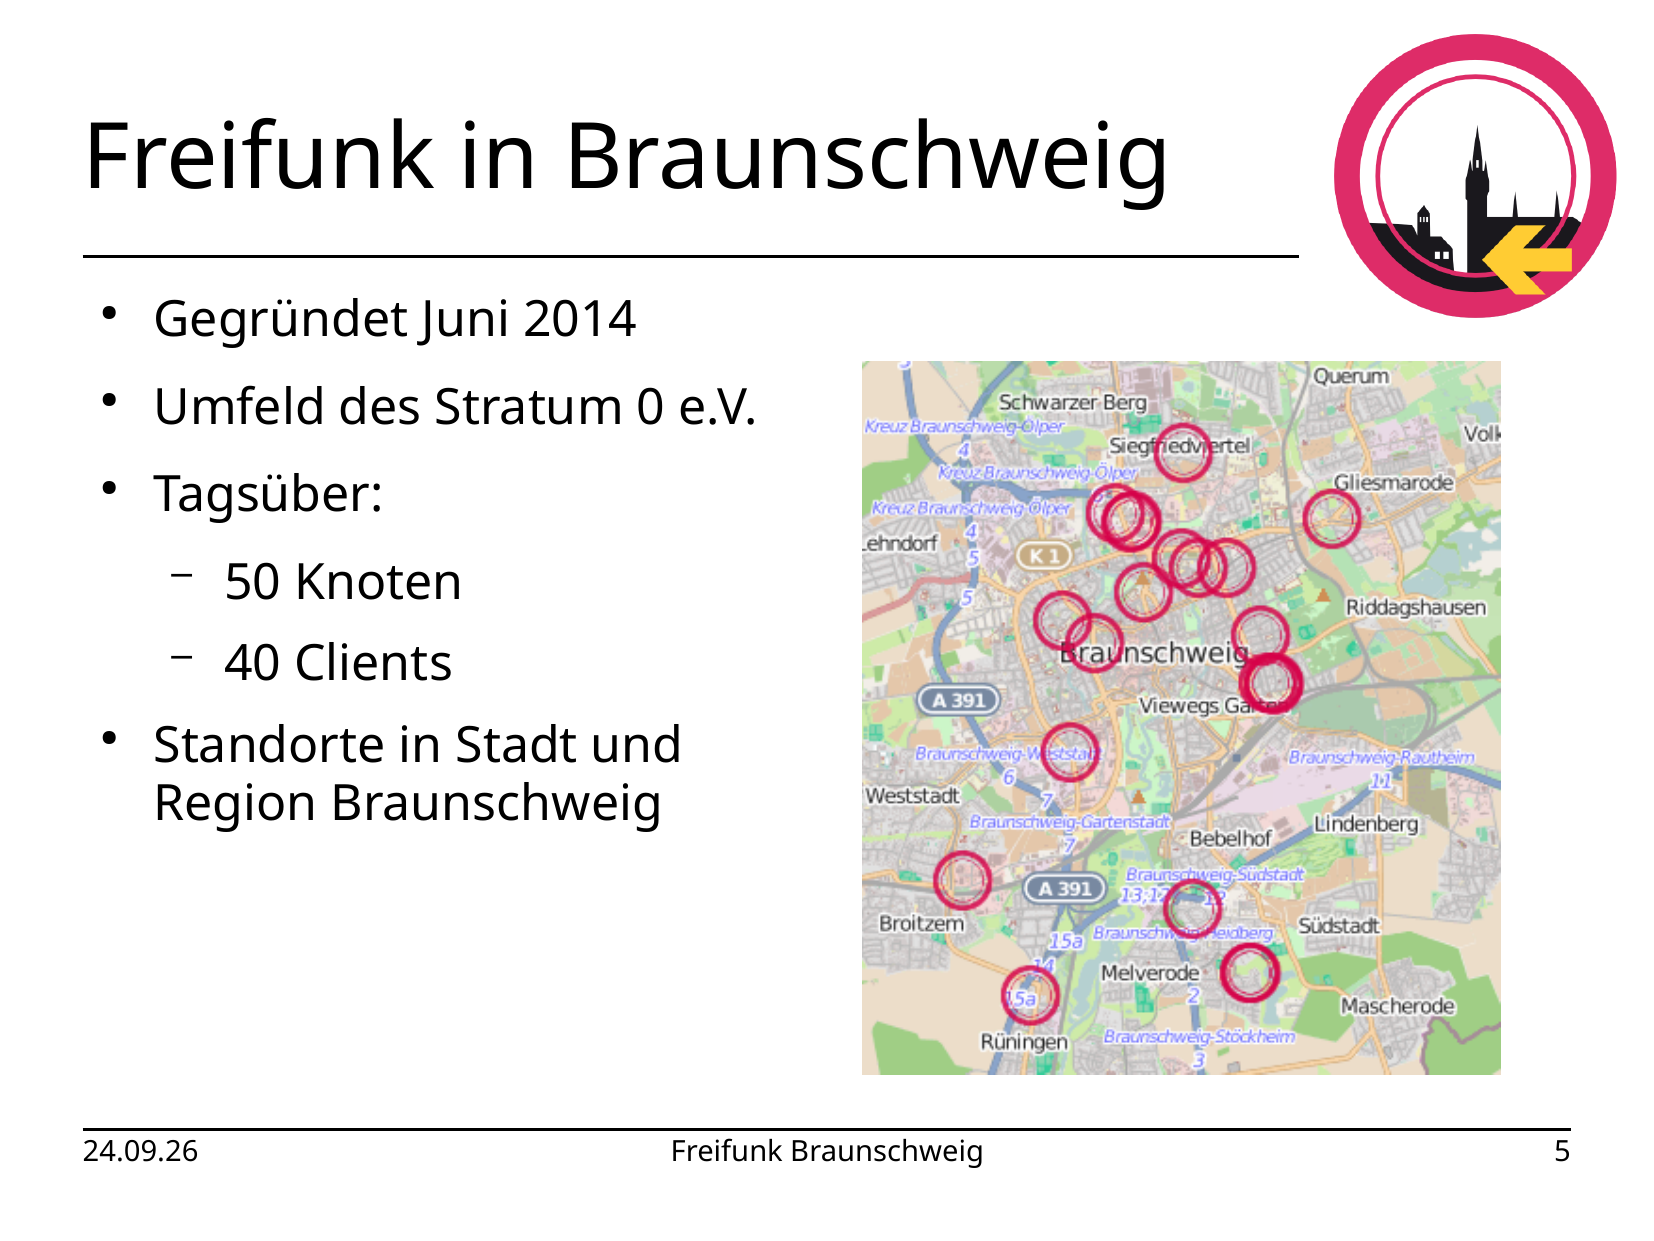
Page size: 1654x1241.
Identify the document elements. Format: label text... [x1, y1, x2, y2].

picture [862, 361, 1501, 1075]
list Gegründet Juni 2014 Umfeld des Stratum 0 e.V. Tagsüber: 50 Knoten 40 Clients Standorte in Stadt und Region Braunschweig [82, 290, 1538, 1010]
picture [1331, 32, 1619, 319]
title Freifunk in Braunschweig [82, 49, 1300, 257]
